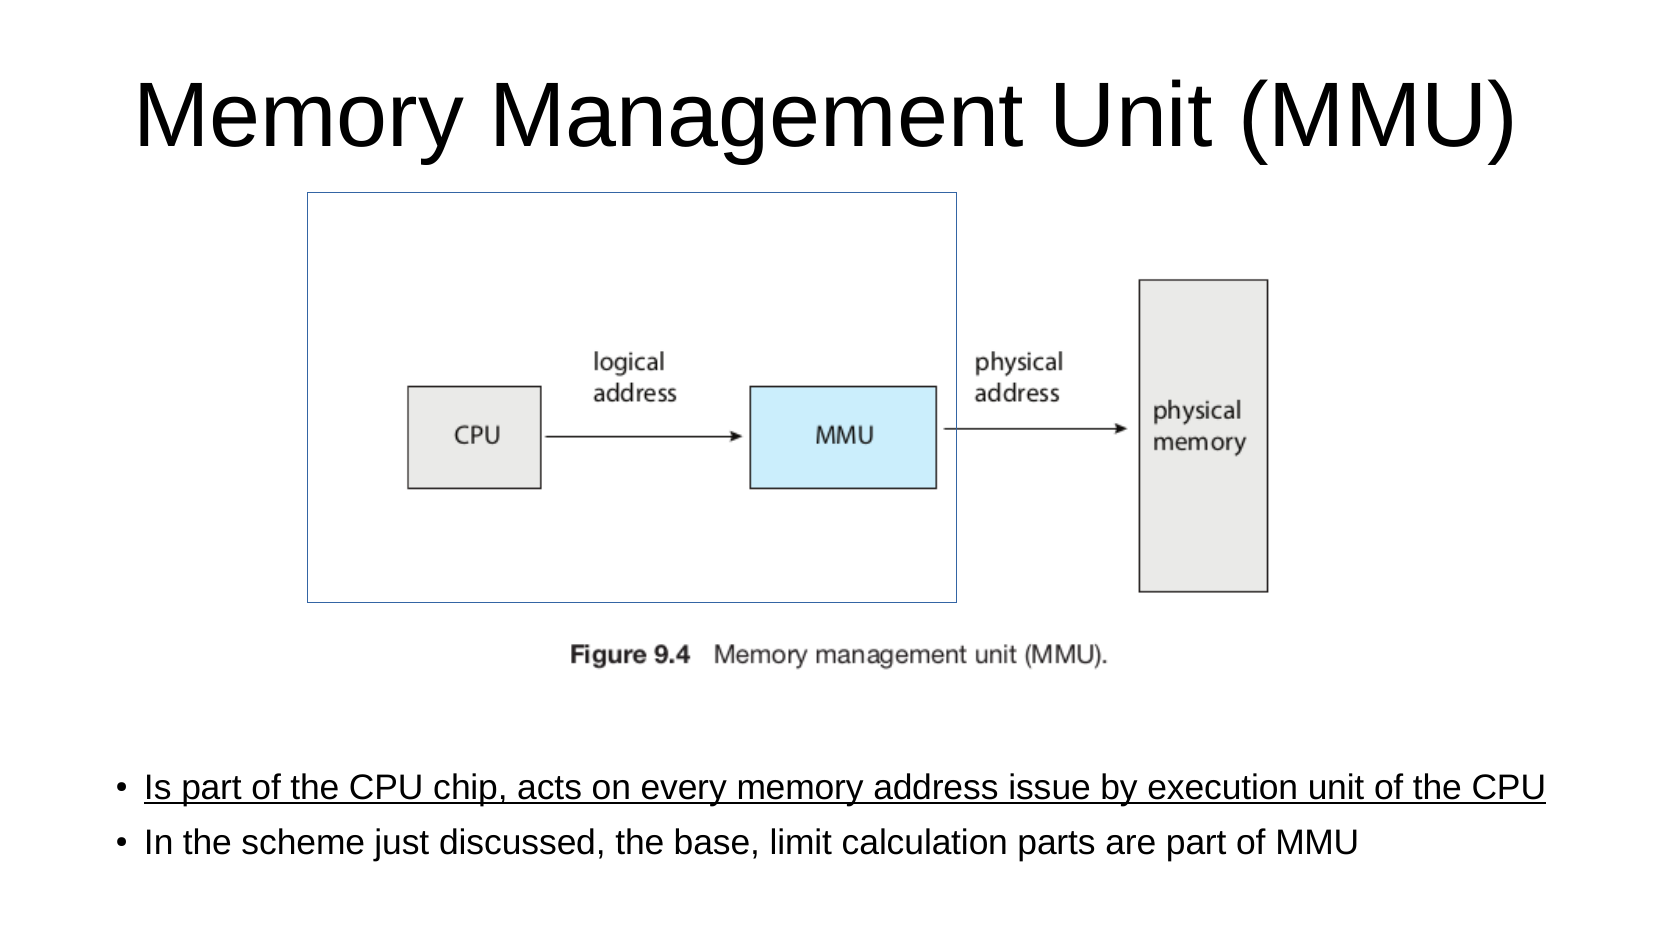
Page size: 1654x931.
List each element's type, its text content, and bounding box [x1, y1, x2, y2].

list Is part of the CPU chip, acts on every memory address issue by execution unit of the CPU In the scheme just discussed, the base, limit calculation parts are part of MMU [106, 767, 1595, 887]
title Memory Management Unit (MMU) [82, 37, 1571, 193]
picture [345, 256, 956, 602]
picture [345, 256, 1328, 690]
